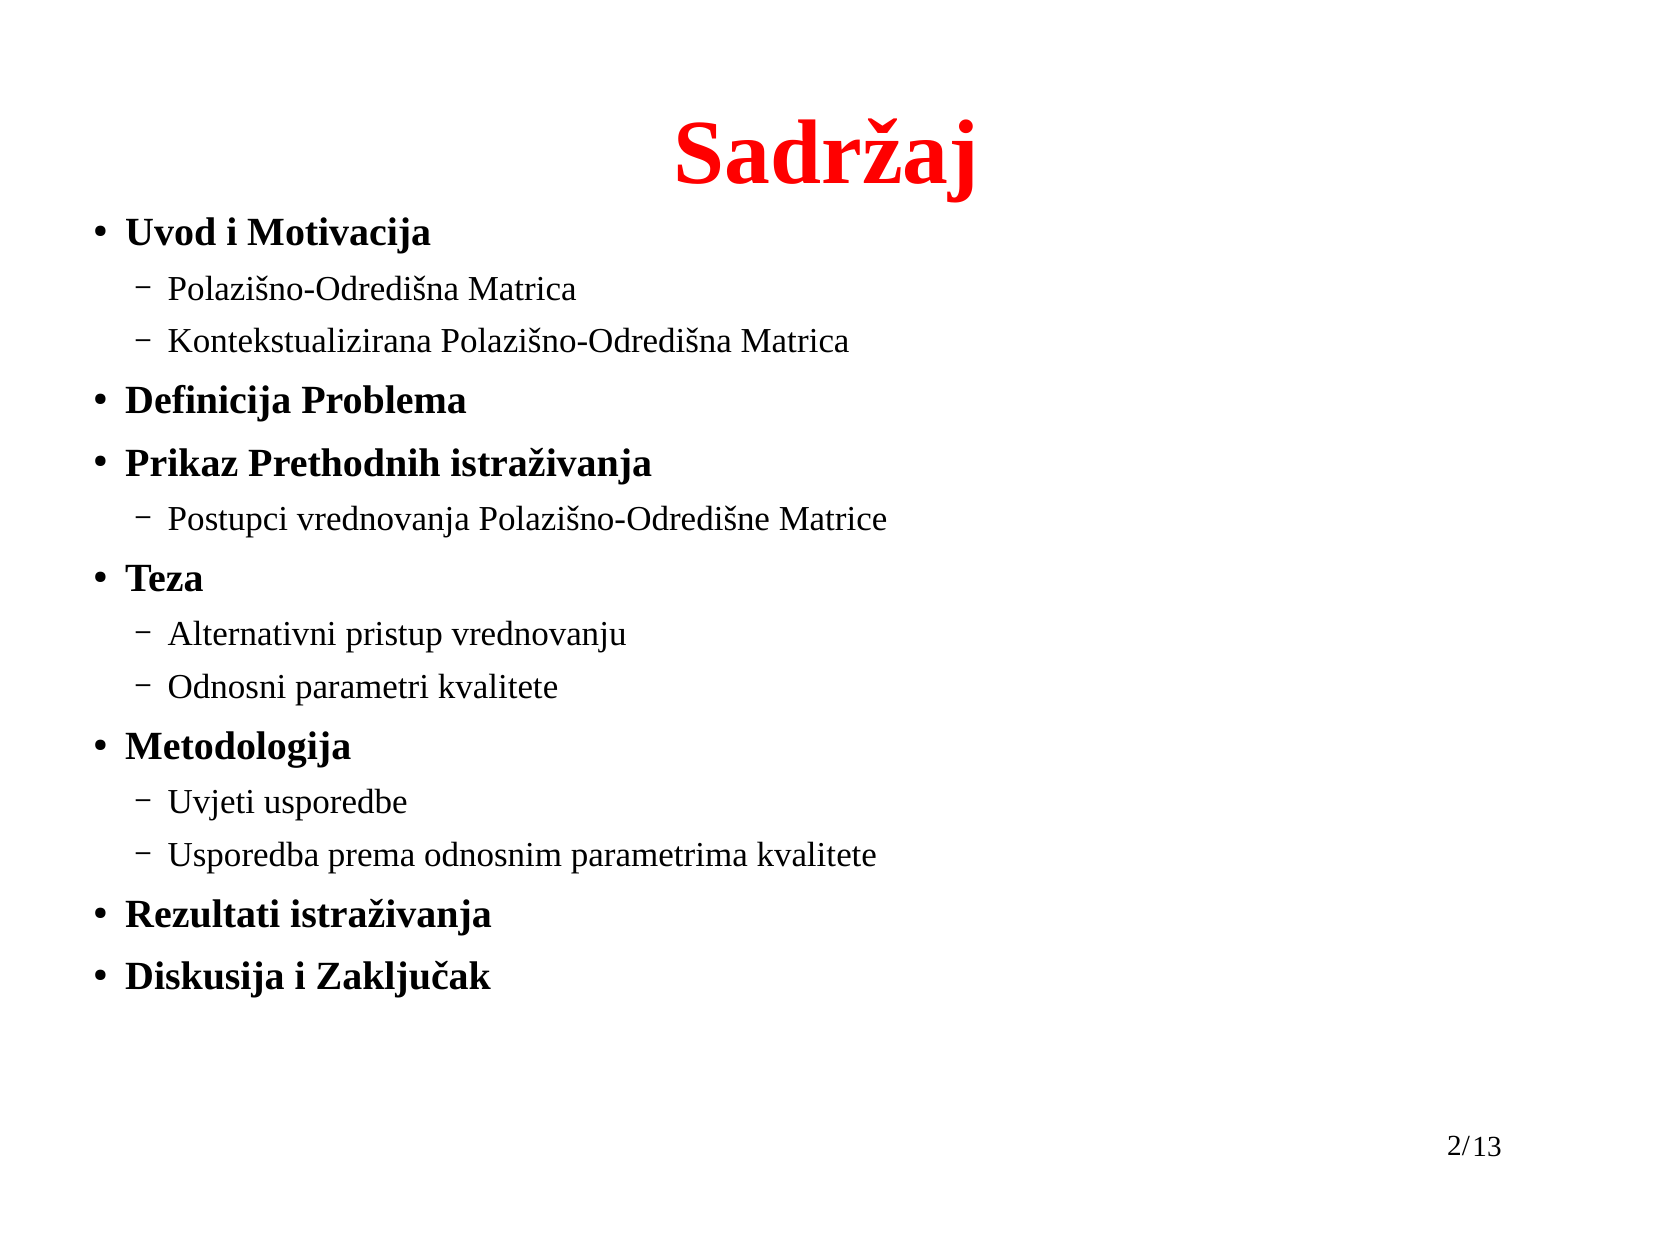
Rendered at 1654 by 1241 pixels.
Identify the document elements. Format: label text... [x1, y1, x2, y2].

title Sadržaj [82, 49, 1571, 210]
list Uvod i Motivacija Polazišno-Odredišna Matrica Kontekstualizirana Polazišno-Odredišna Matrica Definicija Problema Prikaz Prethodnih istraživanja Postupci vrednovanja Polazišno-Odredišne Matrice Teza Alternativni pristup vrednovanju Odnosni parametri kvalitete Metodologija Uvjeti usporedbe Usporedba prema odnosnim parametrima kvalitete Rezultati istraživanja Diskusija i Zaključak [82, 210, 1571, 1010]
